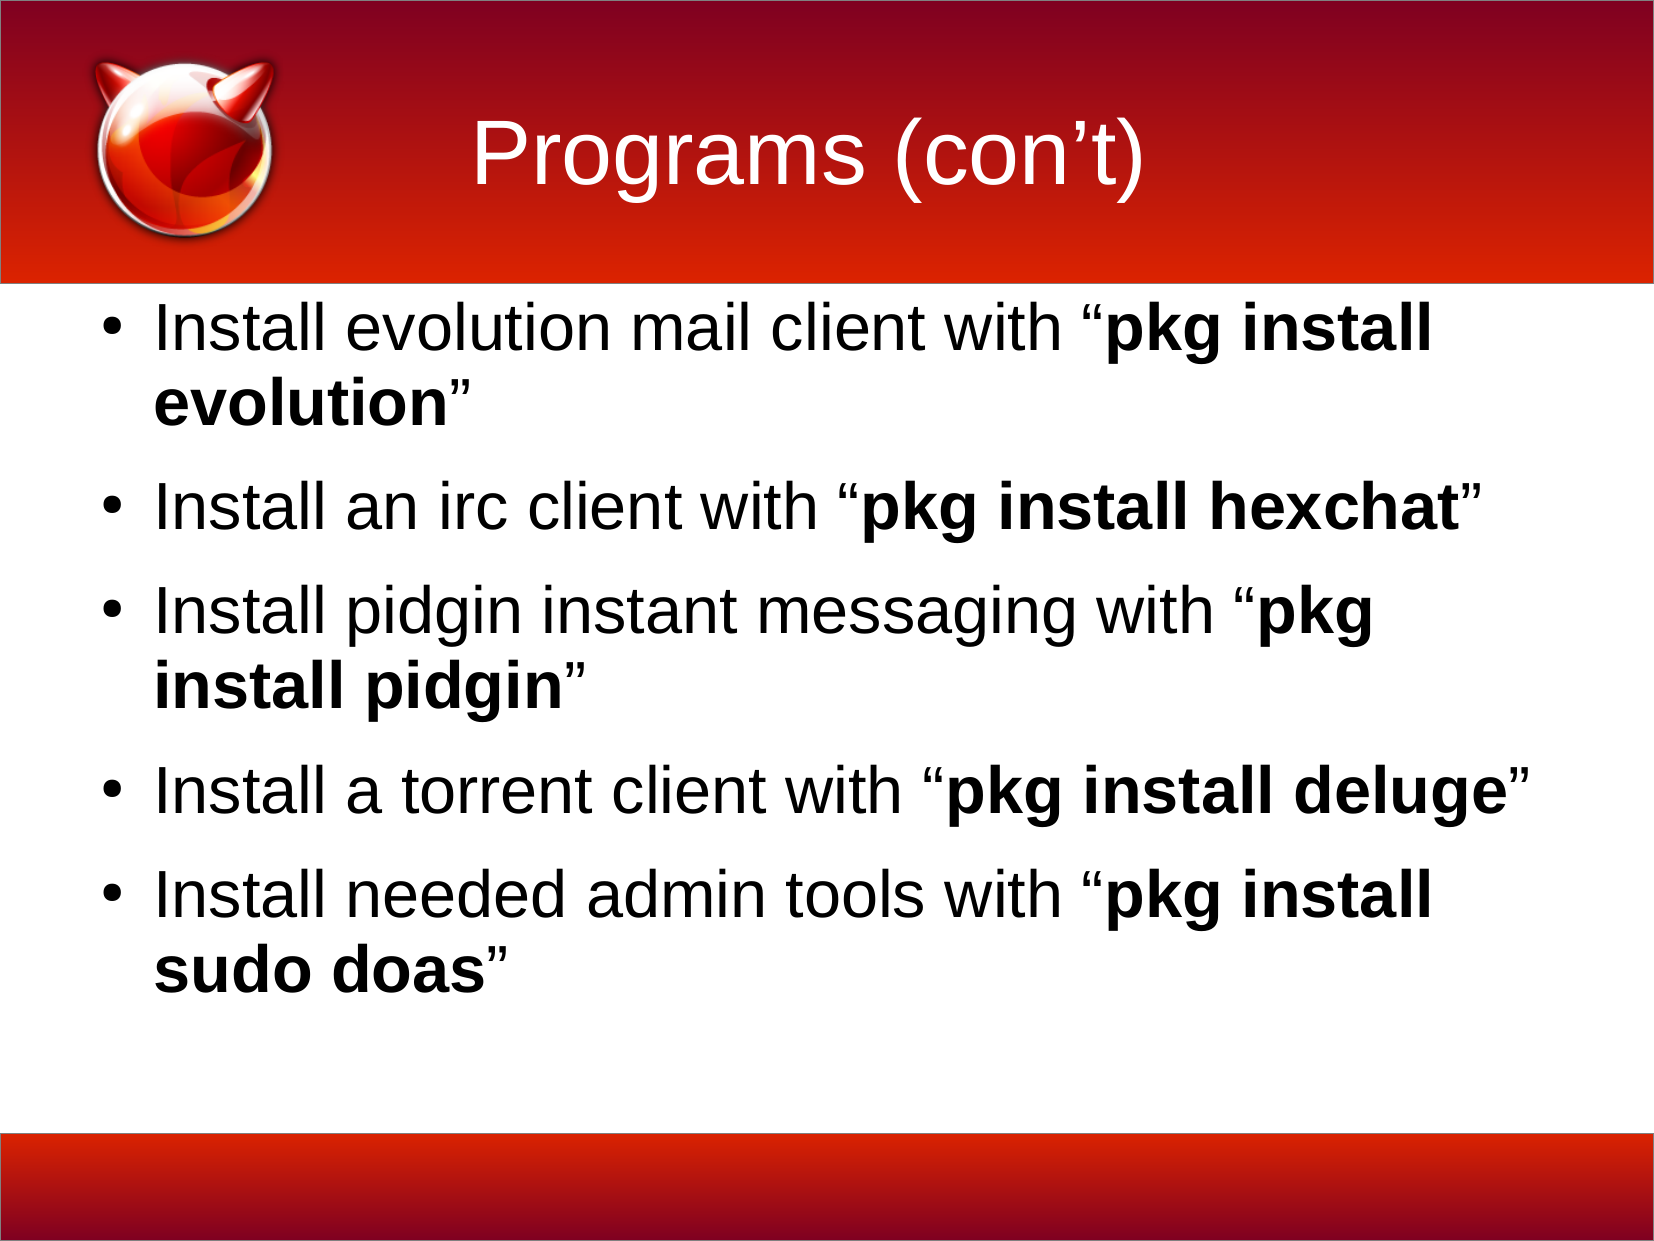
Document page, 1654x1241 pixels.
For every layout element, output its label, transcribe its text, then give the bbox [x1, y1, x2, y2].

list Install evolution mail client with “pkg install evolution” Install an irc client with “pkg install hexchat” Install pidgin instant messaging with “pkg install pidgin” Install a torrent client with “pkg install deluge” Install needed admin tools with “pkg install sudo doas” [82, 290, 1538, 1010]
title Programs (con’t) [82, 49, 1536, 257]
